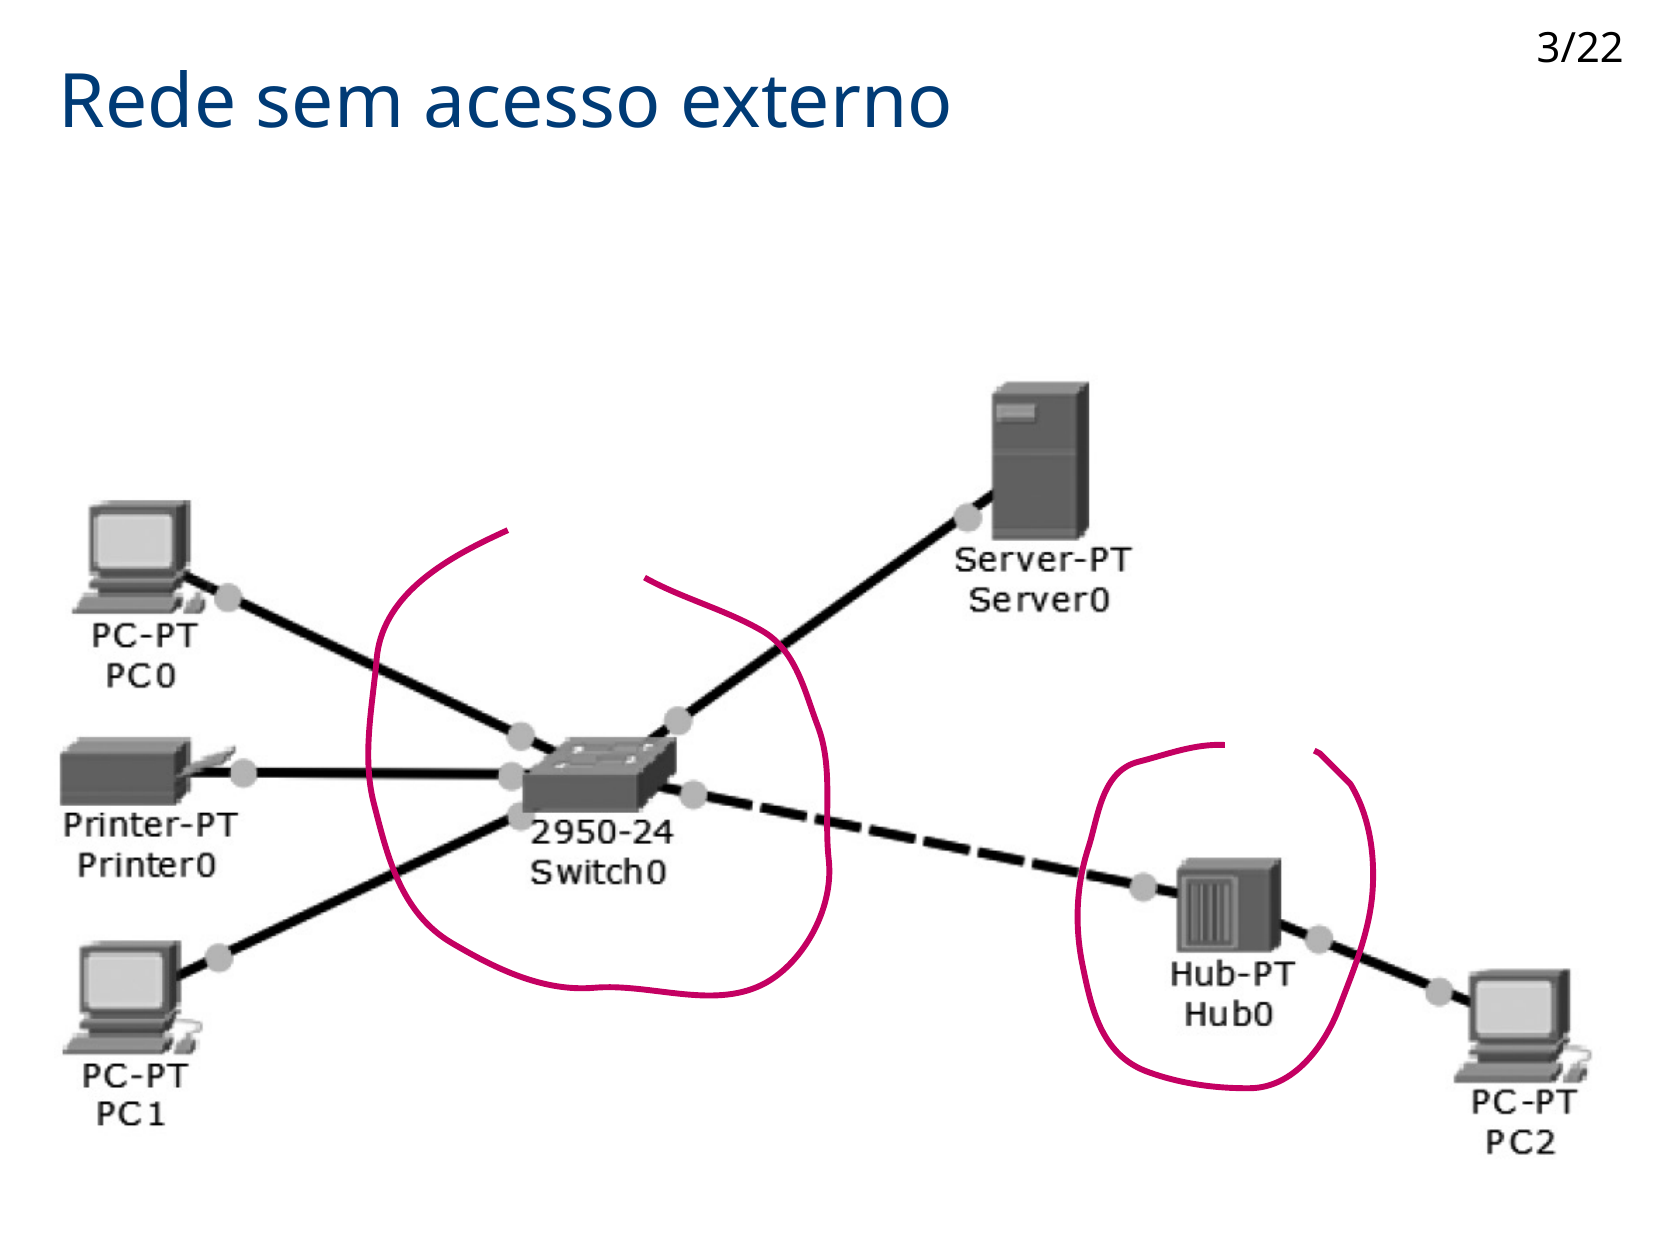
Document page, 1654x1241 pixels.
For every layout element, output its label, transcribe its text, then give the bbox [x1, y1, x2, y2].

title Rede sem acesso externo [59, 47, 1625, 166]
picture [32, 363, 1625, 1190]
